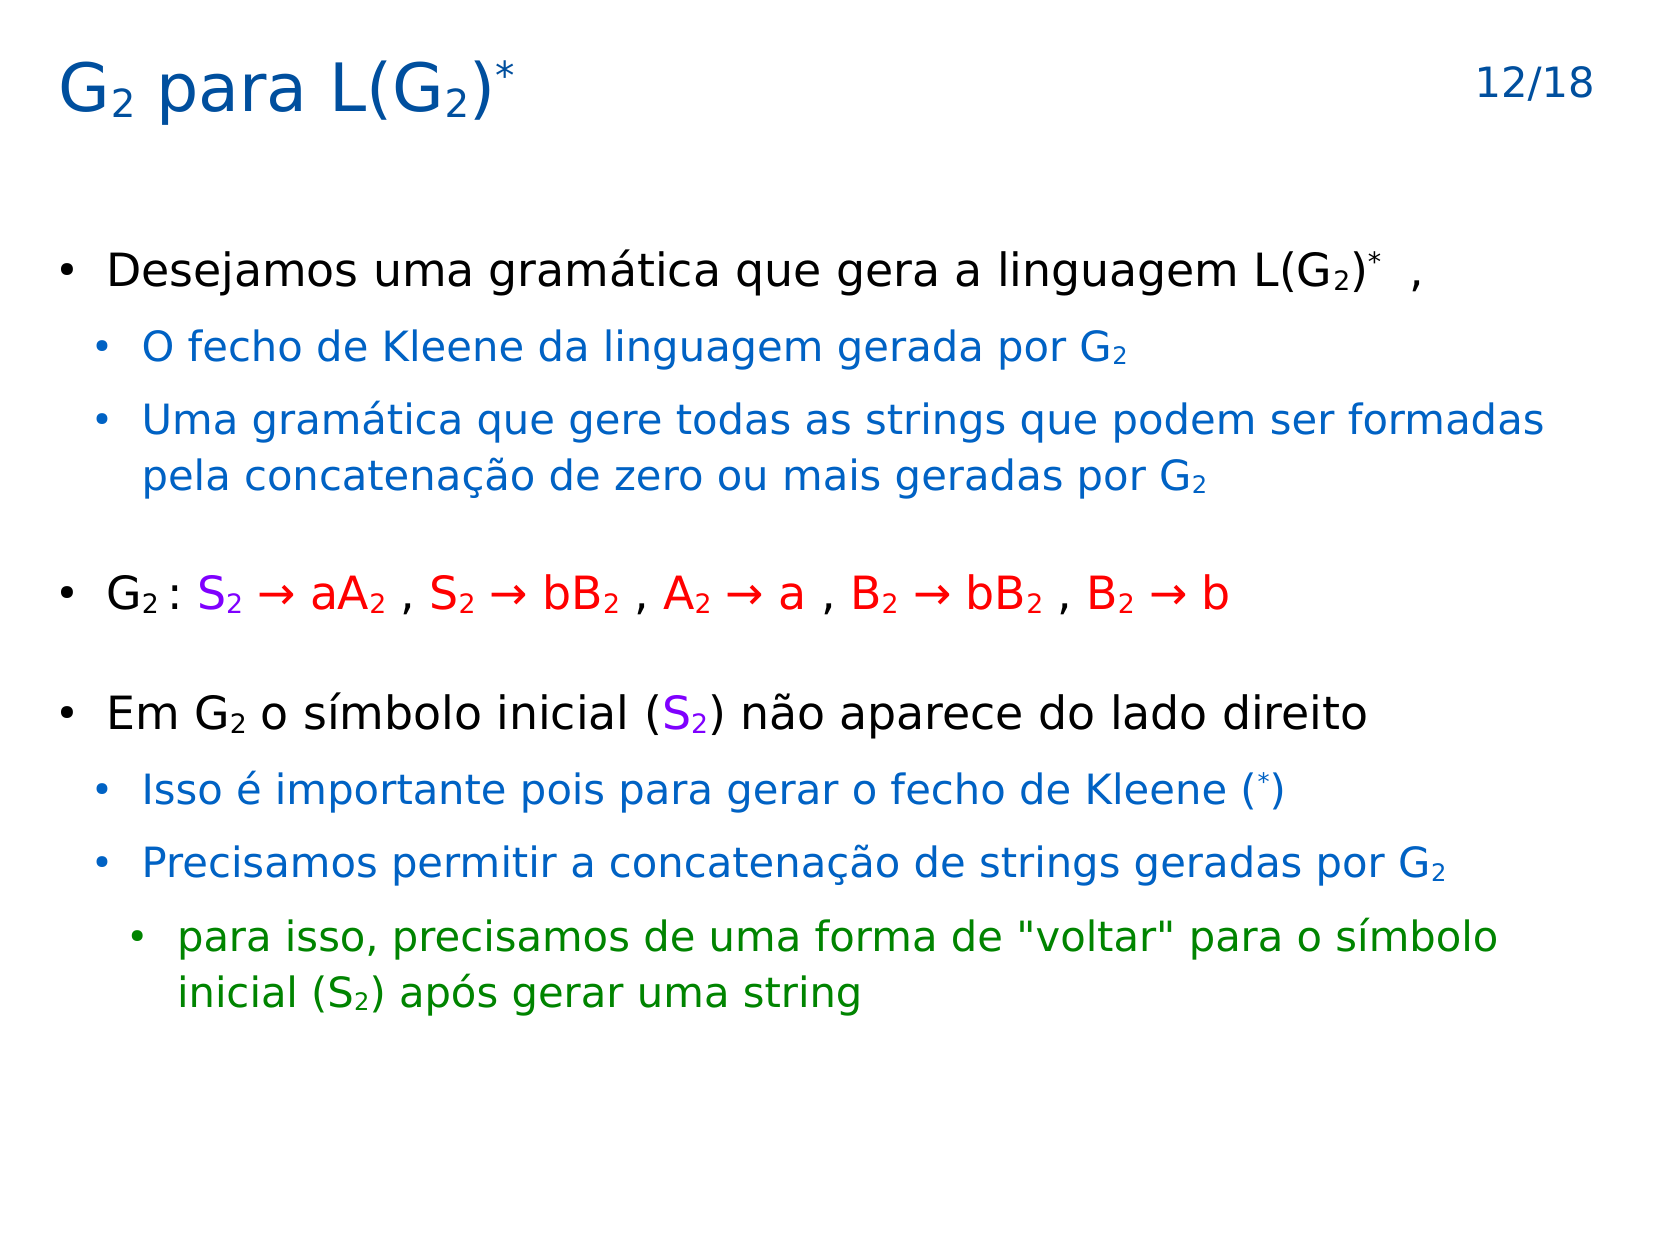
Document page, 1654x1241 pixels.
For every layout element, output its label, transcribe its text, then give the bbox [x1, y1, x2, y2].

title G2 para L(G2)* [59, 29, 1625, 148]
list Desejamos uma gramática que gera a linguagem L(G2)* , O fecho de Kleene da linguagem gerada por G2 Uma gramática que gere todas as strings que podem ser formadas pela concatenação de zero ou mais geradas por G2 G2 : S2 → aA2 , S2 → bB2 , A2 → a , B2 → bB2 , B2 → b Em G2 o símbolo inicial (S2) não aparece do lado direito Isso é importante pois para gerar o fecho de Kleene (*) Precisamos permitir a concatenação de strings geradas por G2 para isso, precisamos de uma forma de "voltar" para o símbolo inicial (S2) após gerar uma string [59, 236, 1595, 1182]
